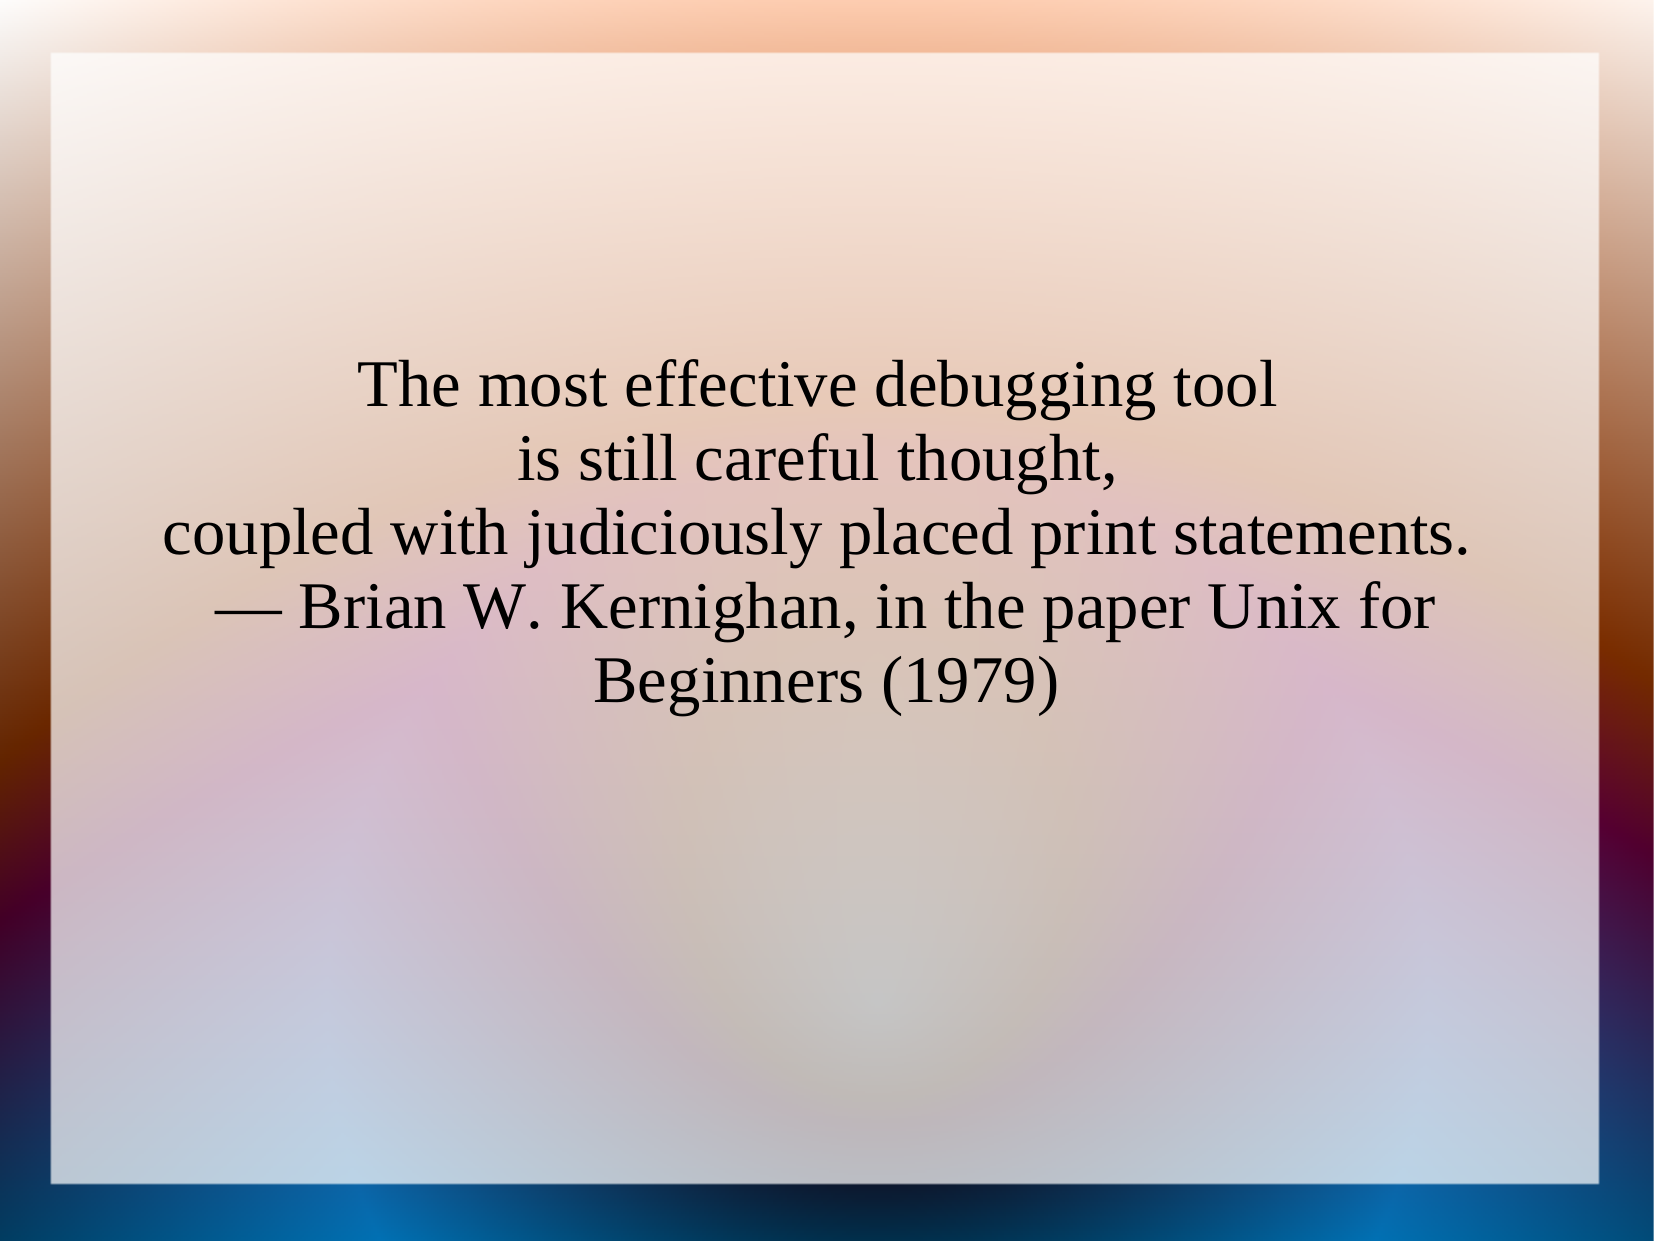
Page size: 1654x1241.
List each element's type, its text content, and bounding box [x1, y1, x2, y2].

picture [0, 0, 1654, 1241]
subtitle The most effective debugging tool is still careful thought, coupled with judiciously placed print statements. — Brian W. Kernighan, in the paper Unix for Beginners (1979) [82, 55, 1571, 1010]
